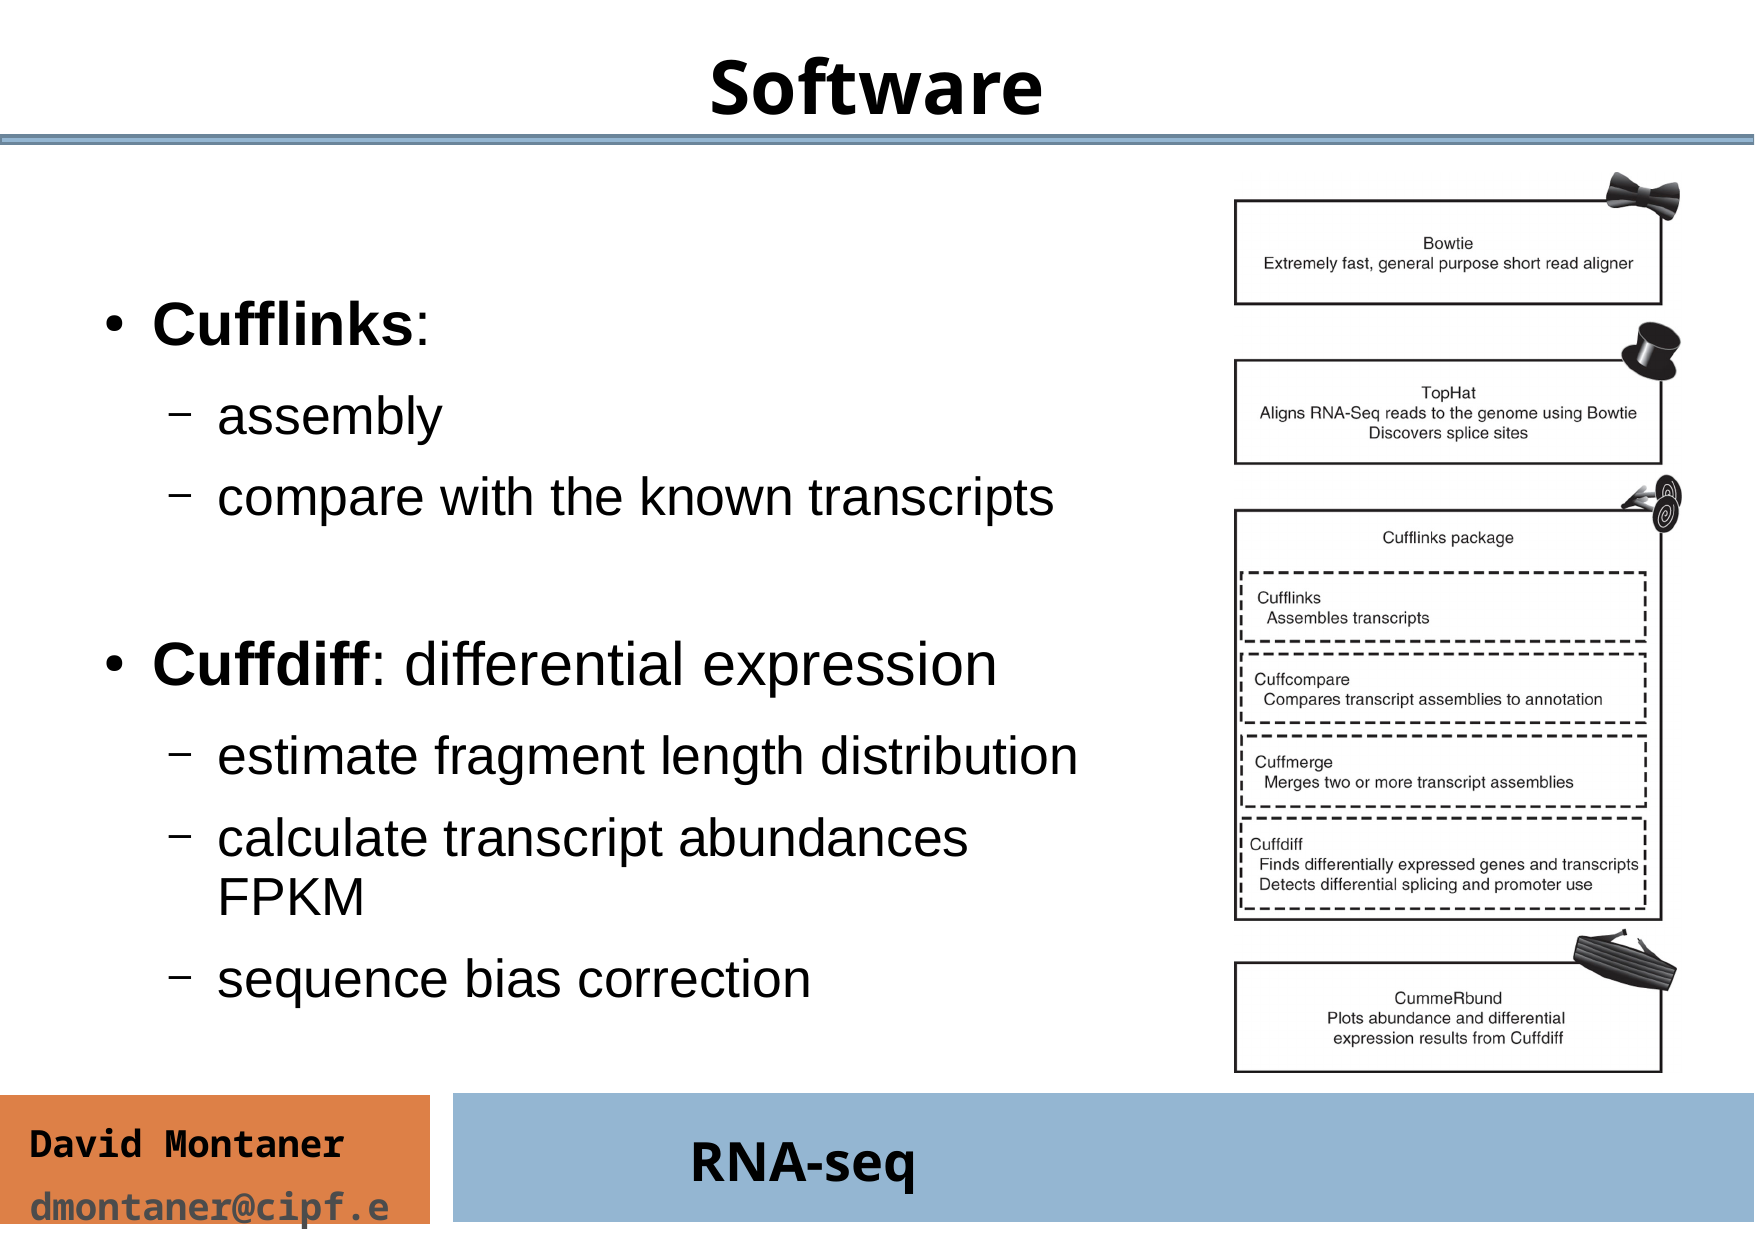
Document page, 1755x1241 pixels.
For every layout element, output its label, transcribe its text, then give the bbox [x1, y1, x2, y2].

text_box David Montaner dmontaner@cipf.es [15, 1110, 406, 1213]
text_box RNA-seq [675, 1116, 1726, 1194]
picture [1234, 172, 1682, 1073]
list Cufflinks: assembly compare with the known transcripts Cuffdiff: differential expression estimate fragment length distribution calculate transcript abundances FPKM sequence bias correction [87, 290, 1126, 1010]
text_box [0, 136, 1754, 144]
text_box Software [67, 27, 1688, 129]
